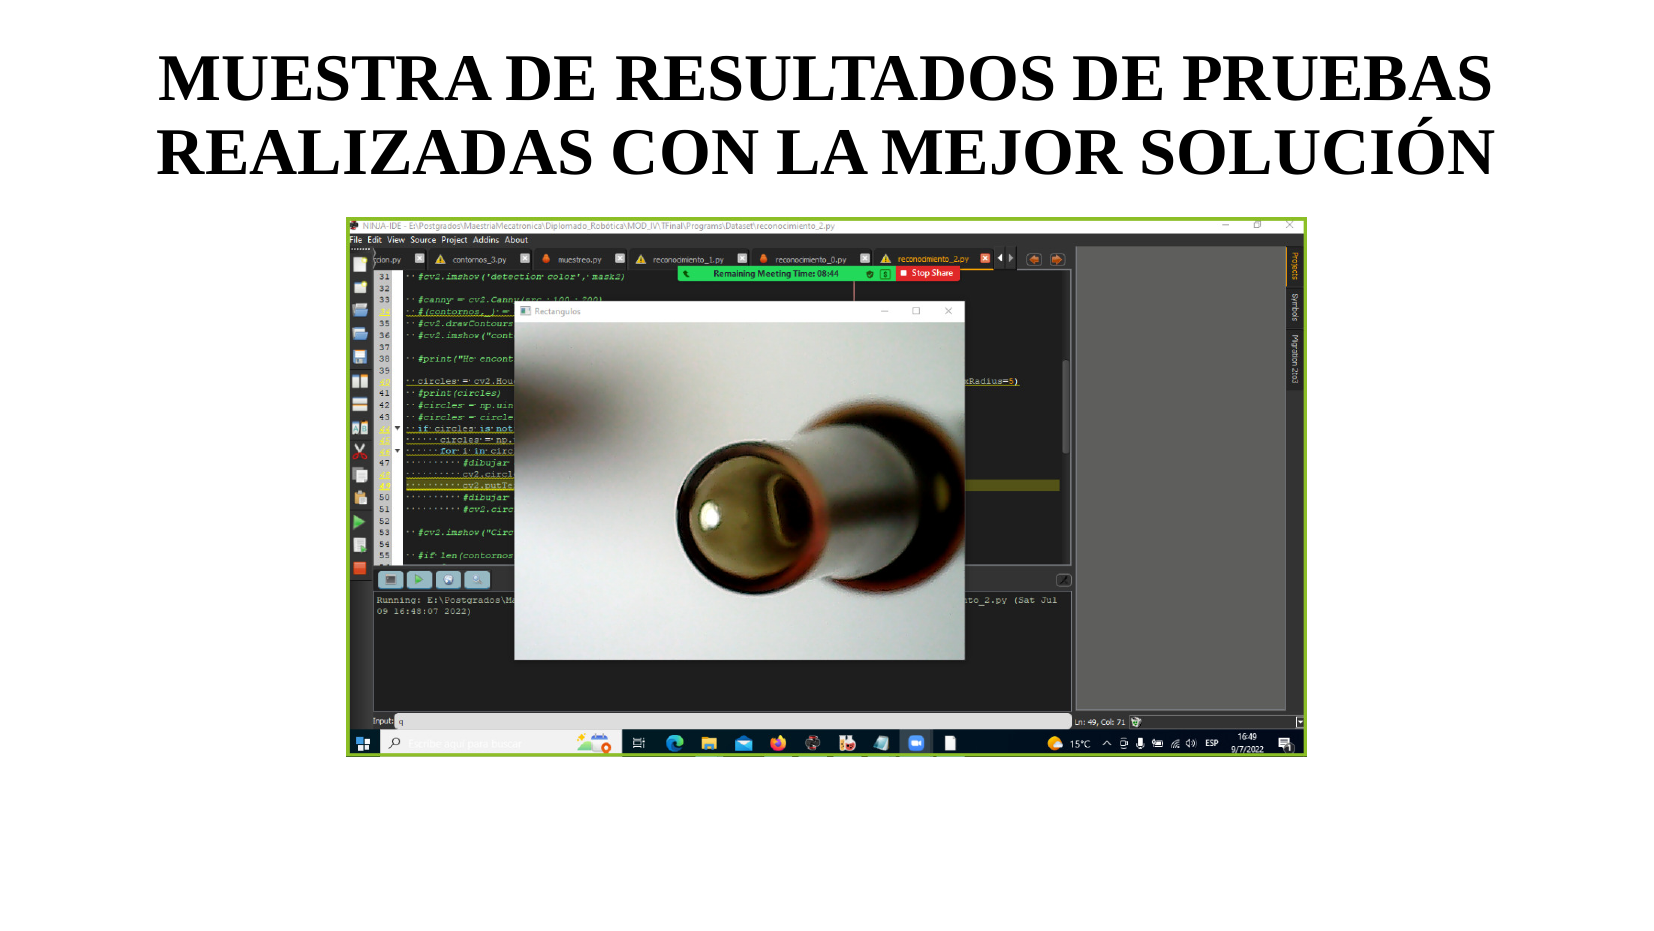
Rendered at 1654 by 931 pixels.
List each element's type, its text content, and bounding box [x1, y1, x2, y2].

title MUESTRA DE RESULTADOS DE PRUEBAS REALIZADAS CON LA MEJOR SOLUCIÓN [82, 37, 1571, 193]
picture [346, 217, 1307, 758]
